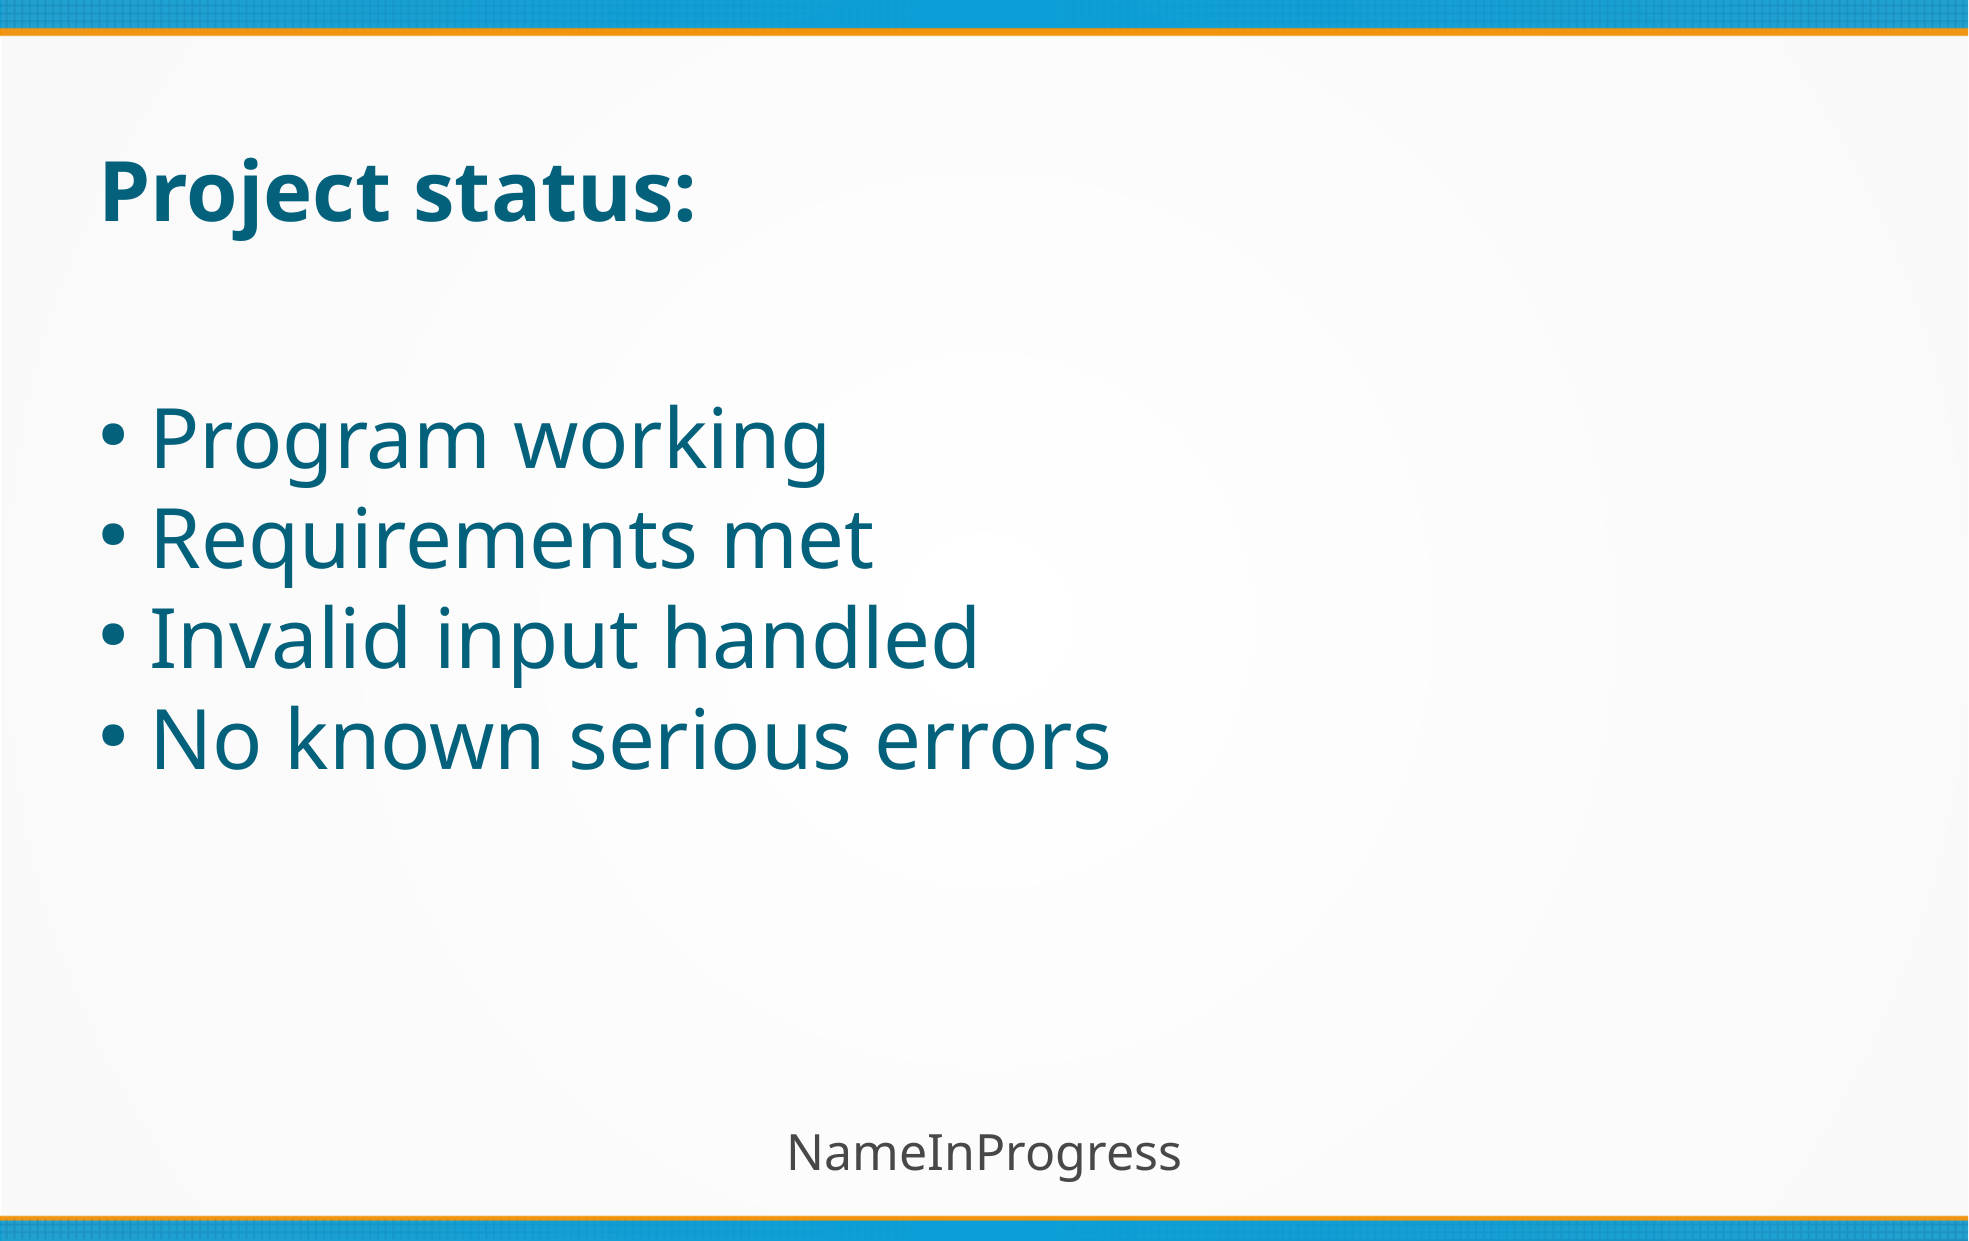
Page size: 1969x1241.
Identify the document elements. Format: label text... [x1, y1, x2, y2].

subtitle Project status: Program working Requirements met Invalid input handled No known serious errors [98, 138, 1870, 1098]
text_box NameInProgress [672, 1120, 1297, 1206]
